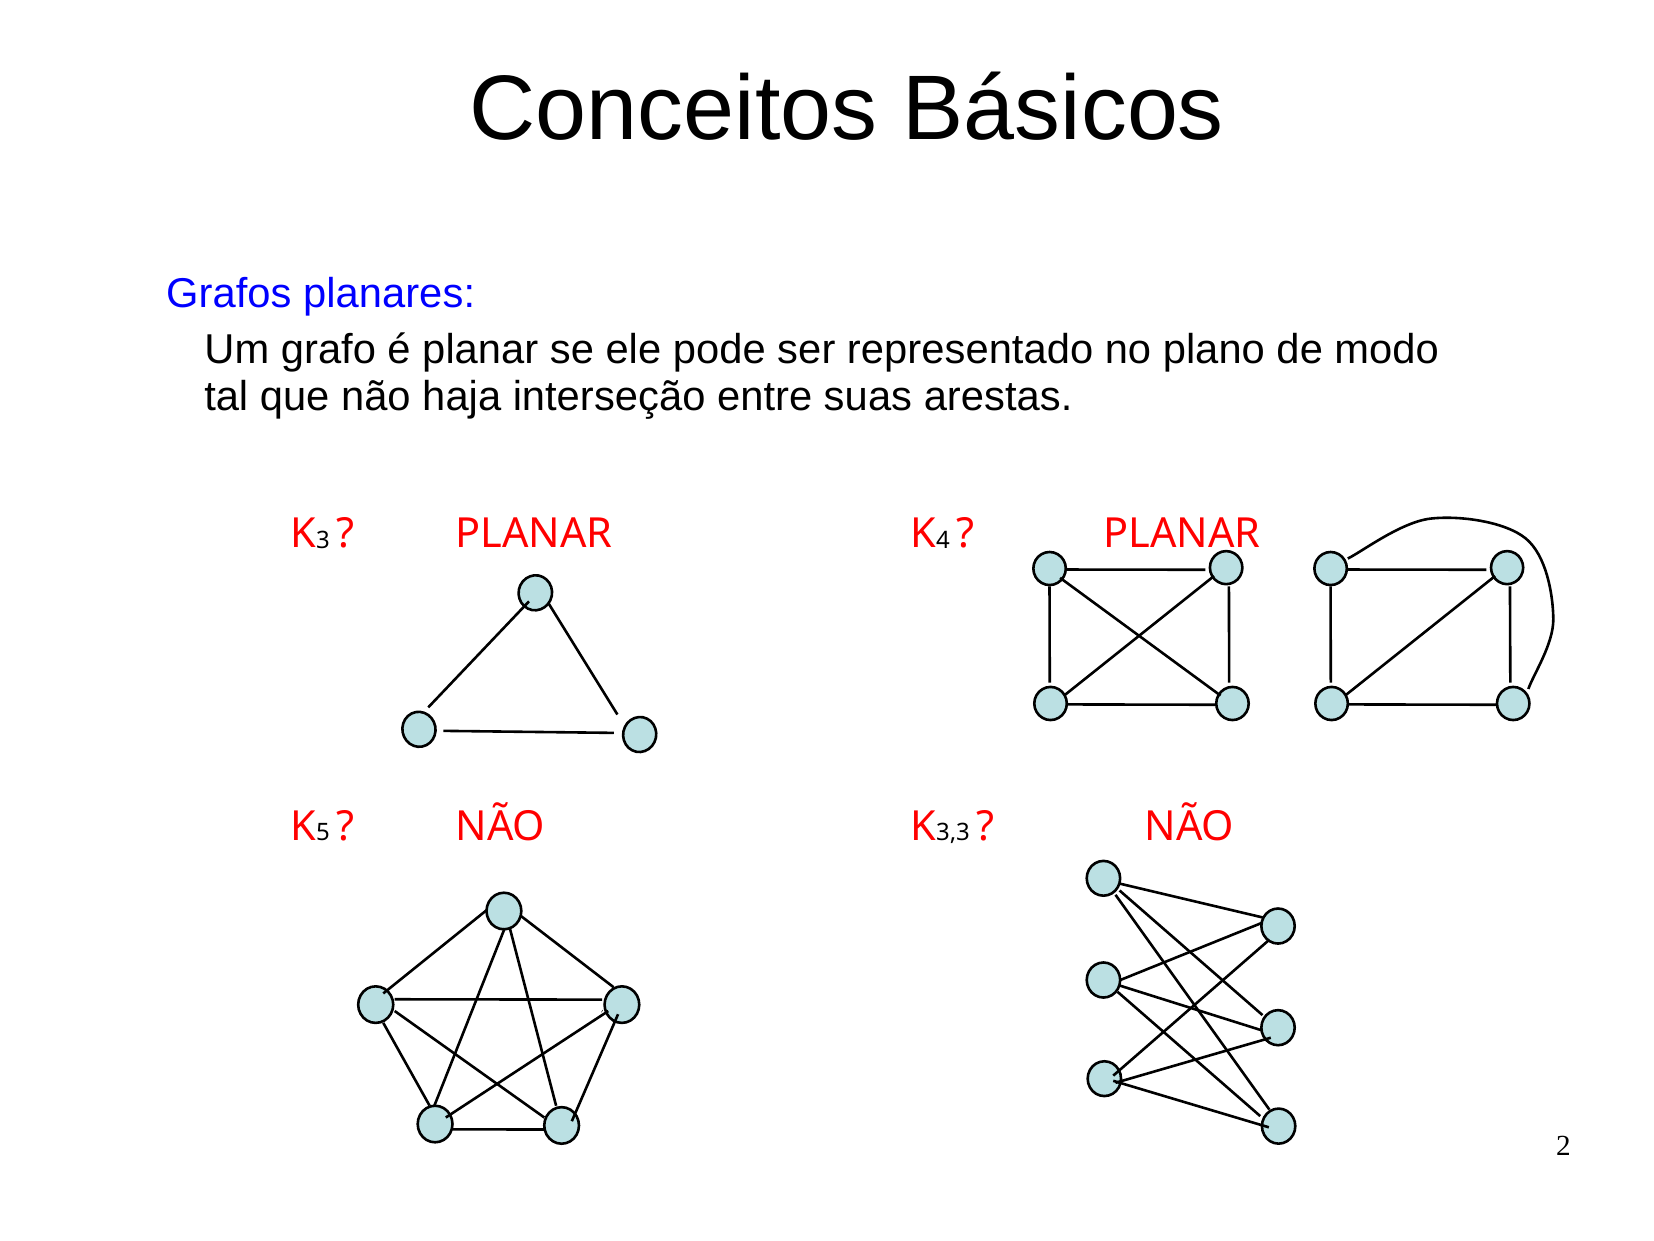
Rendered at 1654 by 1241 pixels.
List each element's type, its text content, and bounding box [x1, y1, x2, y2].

text_box [1314, 551, 1347, 586]
text_box [1491, 551, 1524, 585]
text_box NÃO [1129, 788, 1268, 861]
text_box [1261, 1010, 1295, 1046]
text_box [1033, 551, 1066, 586]
text_box [417, 1106, 453, 1143]
text_box [1034, 686, 1067, 721]
text_box [358, 986, 394, 1023]
text_box [402, 711, 436, 747]
text_box [1261, 908, 1295, 944]
text_box PLANAR [1088, 496, 1310, 569]
text_box K5 ? [275, 788, 414, 861]
text_box K3,3 ? [895, 788, 1034, 861]
text_box [623, 717, 657, 752]
text_box [544, 1107, 579, 1144]
list Grafos planares: Um grafo é planar se ele pode ser representado no plano de modo tal que não haja interseção entre suas arestas. [151, 261, 1489, 469]
text_box K3 ? [275, 496, 414, 569]
text_box [1496, 686, 1530, 721]
text_box [604, 986, 640, 1023]
text_box [518, 575, 553, 611]
text_box [1216, 686, 1249, 721]
text_box [1262, 1108, 1296, 1144]
text_box PLANAR [440, 496, 662, 569]
title Conceitos Básicos [261, 38, 1433, 177]
text_box [1086, 860, 1121, 896]
text_box [1087, 1061, 1122, 1097]
text_box K4 ? [895, 496, 1034, 569]
text_box [1210, 569, 1243, 585]
text_box [486, 892, 522, 930]
text_box NÃO [440, 788, 579, 861]
text_box [1086, 962, 1120, 998]
text_box [1315, 686, 1348, 721]
